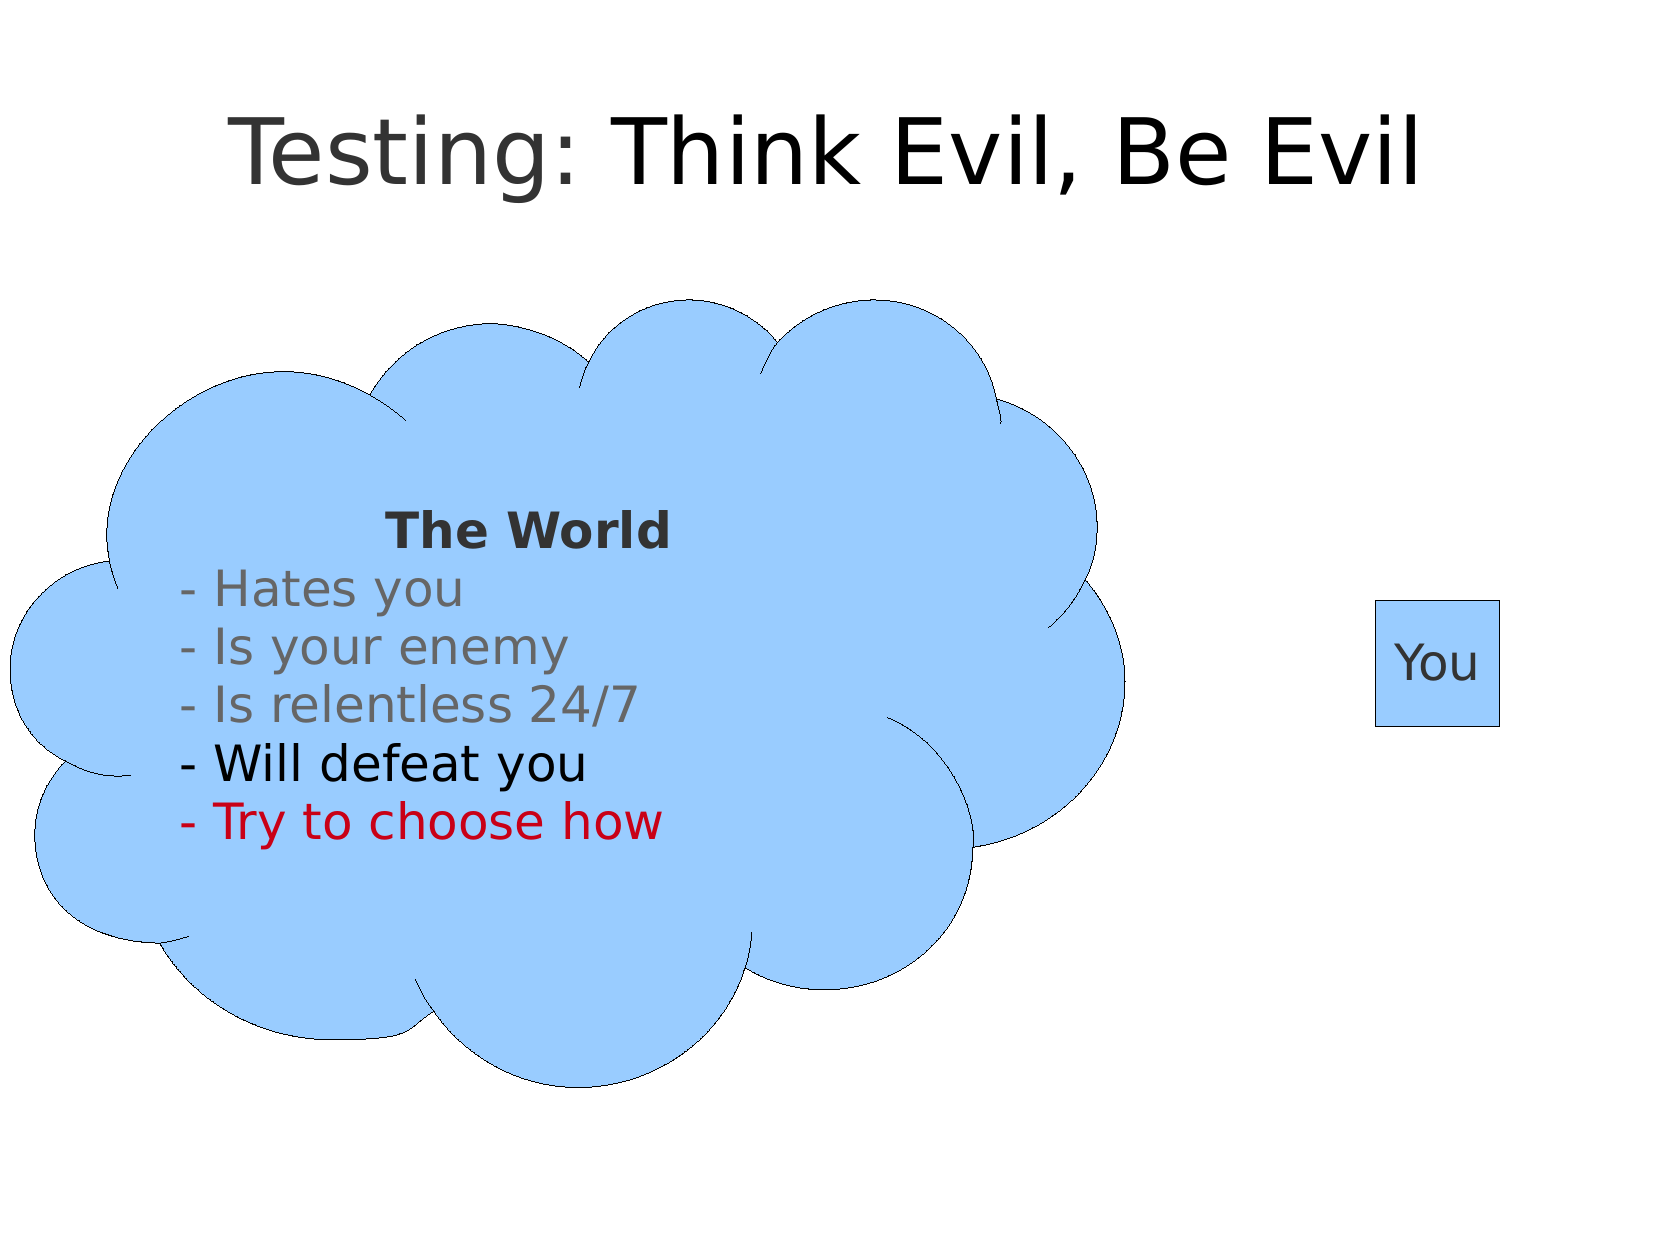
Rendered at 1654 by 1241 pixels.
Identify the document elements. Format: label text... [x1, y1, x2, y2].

text_box The World - Hates you - Is your enemy - Is relentless 24/7 - Will defeat you - Try to choose how [10, 299, 1126, 1088]
text_box You [1375, 600, 1500, 727]
title Testing: Think Evil, Be Evil [82, 56, 1571, 250]
